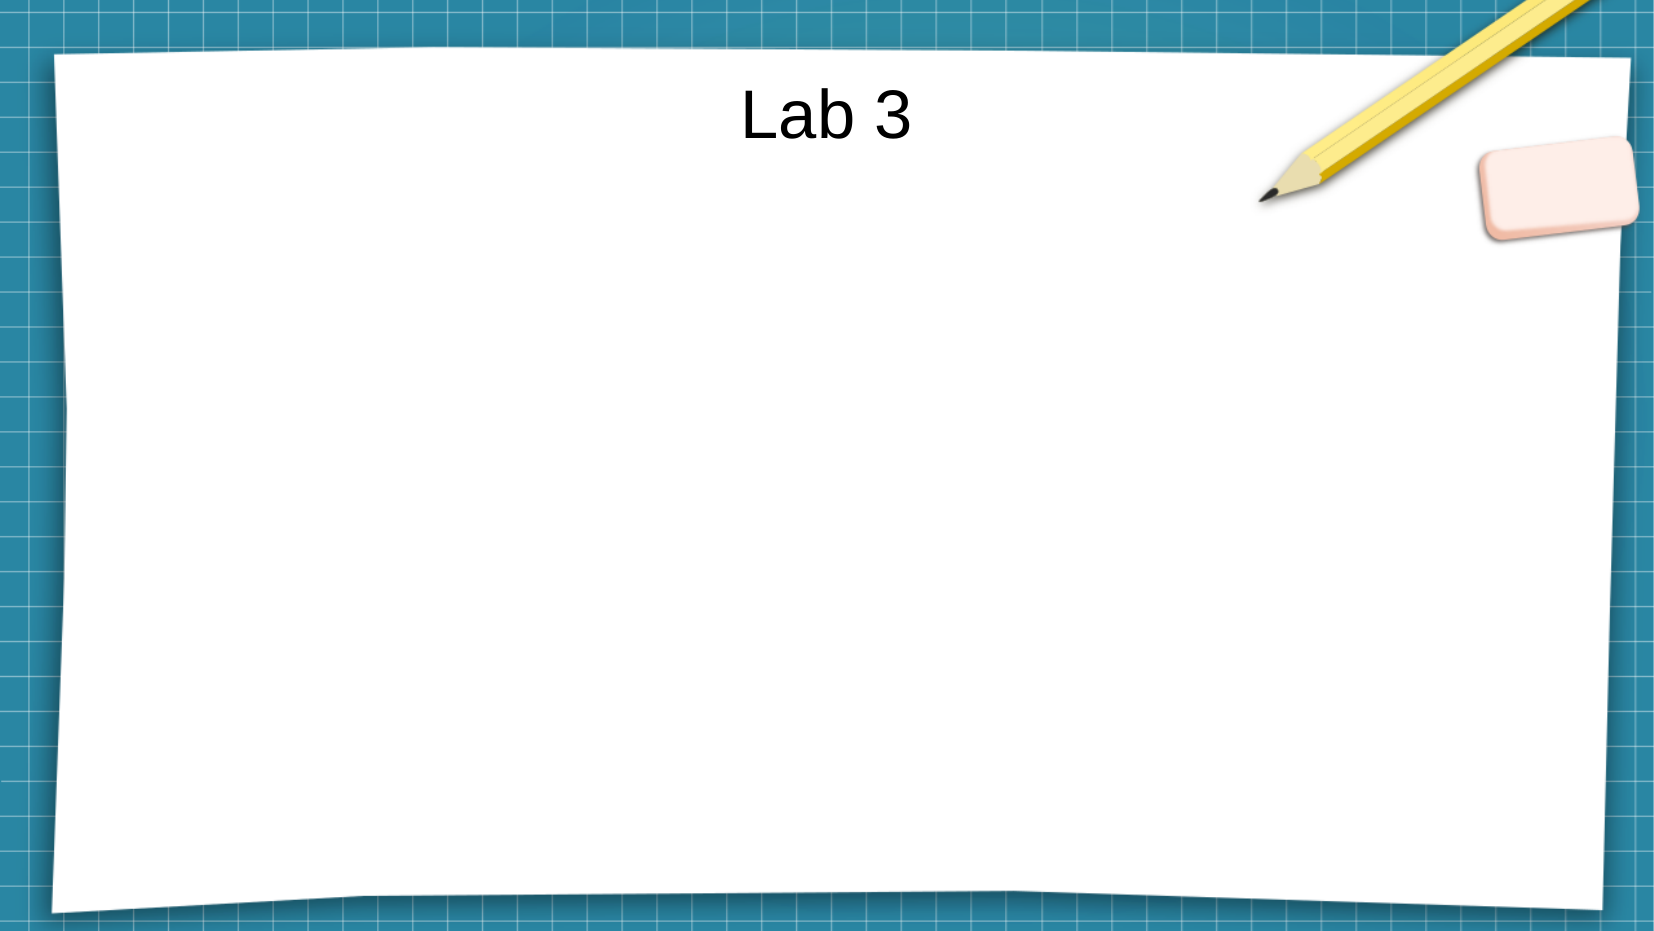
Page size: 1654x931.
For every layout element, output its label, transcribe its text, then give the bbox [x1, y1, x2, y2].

title Lab 3 [82, 37, 1571, 193]
picture [0, 0, 1654, 931]
